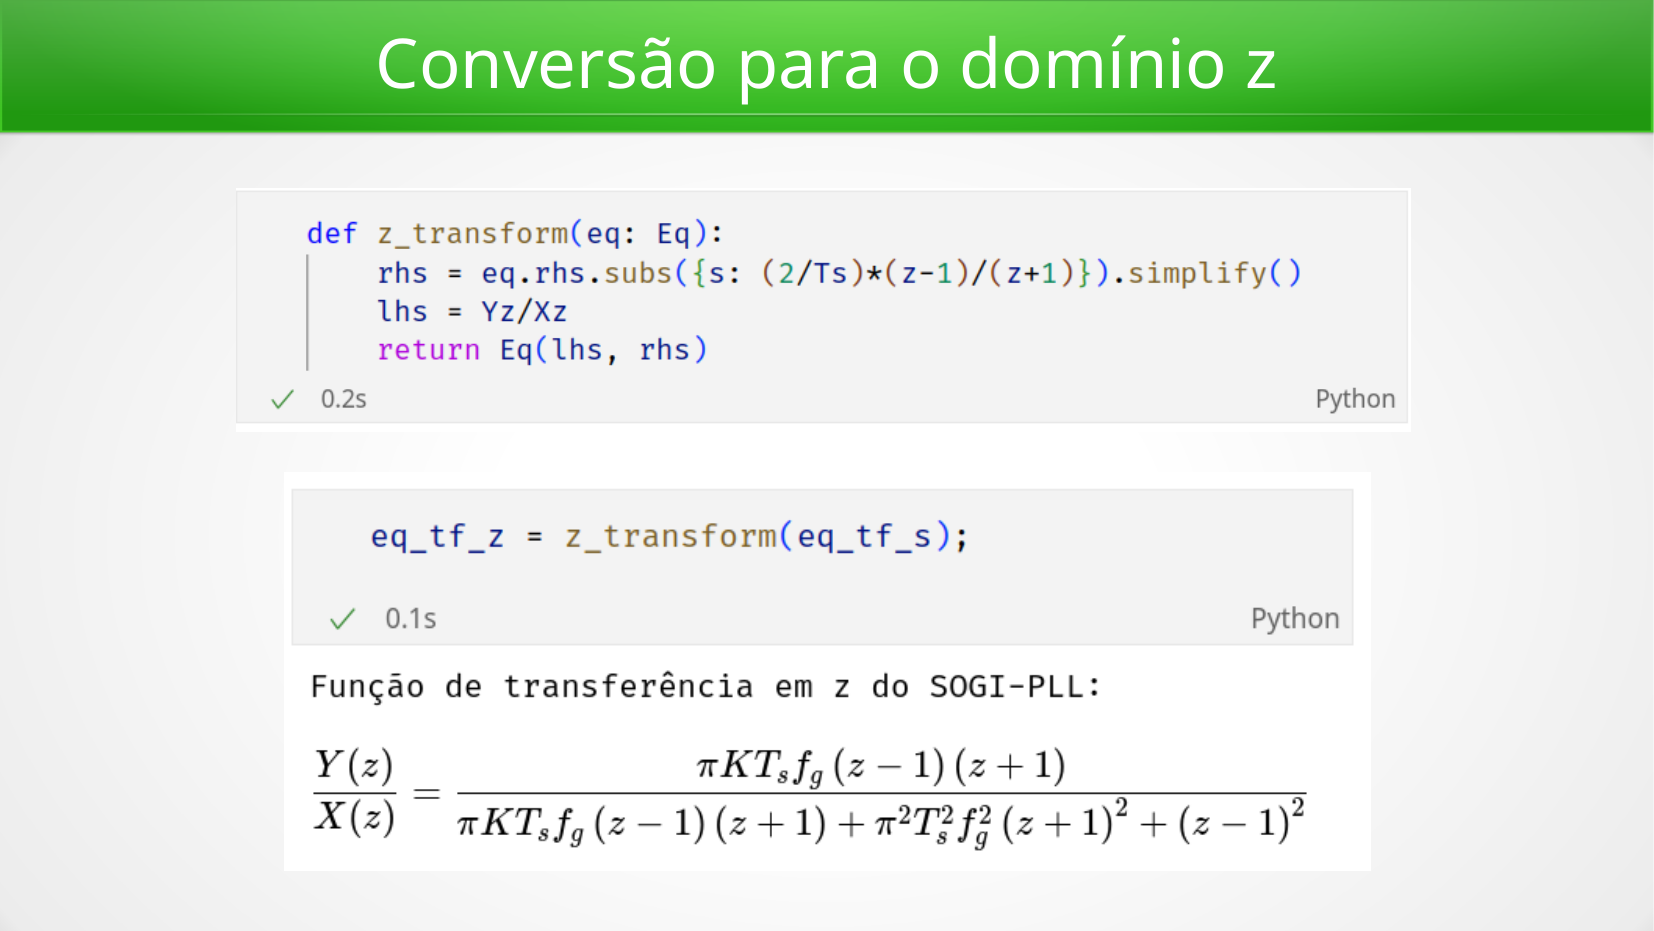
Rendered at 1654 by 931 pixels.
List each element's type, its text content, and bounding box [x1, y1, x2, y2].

picture [0, 0, 1654, 931]
title Conversão para o domínio z [82, 8, 1571, 116]
